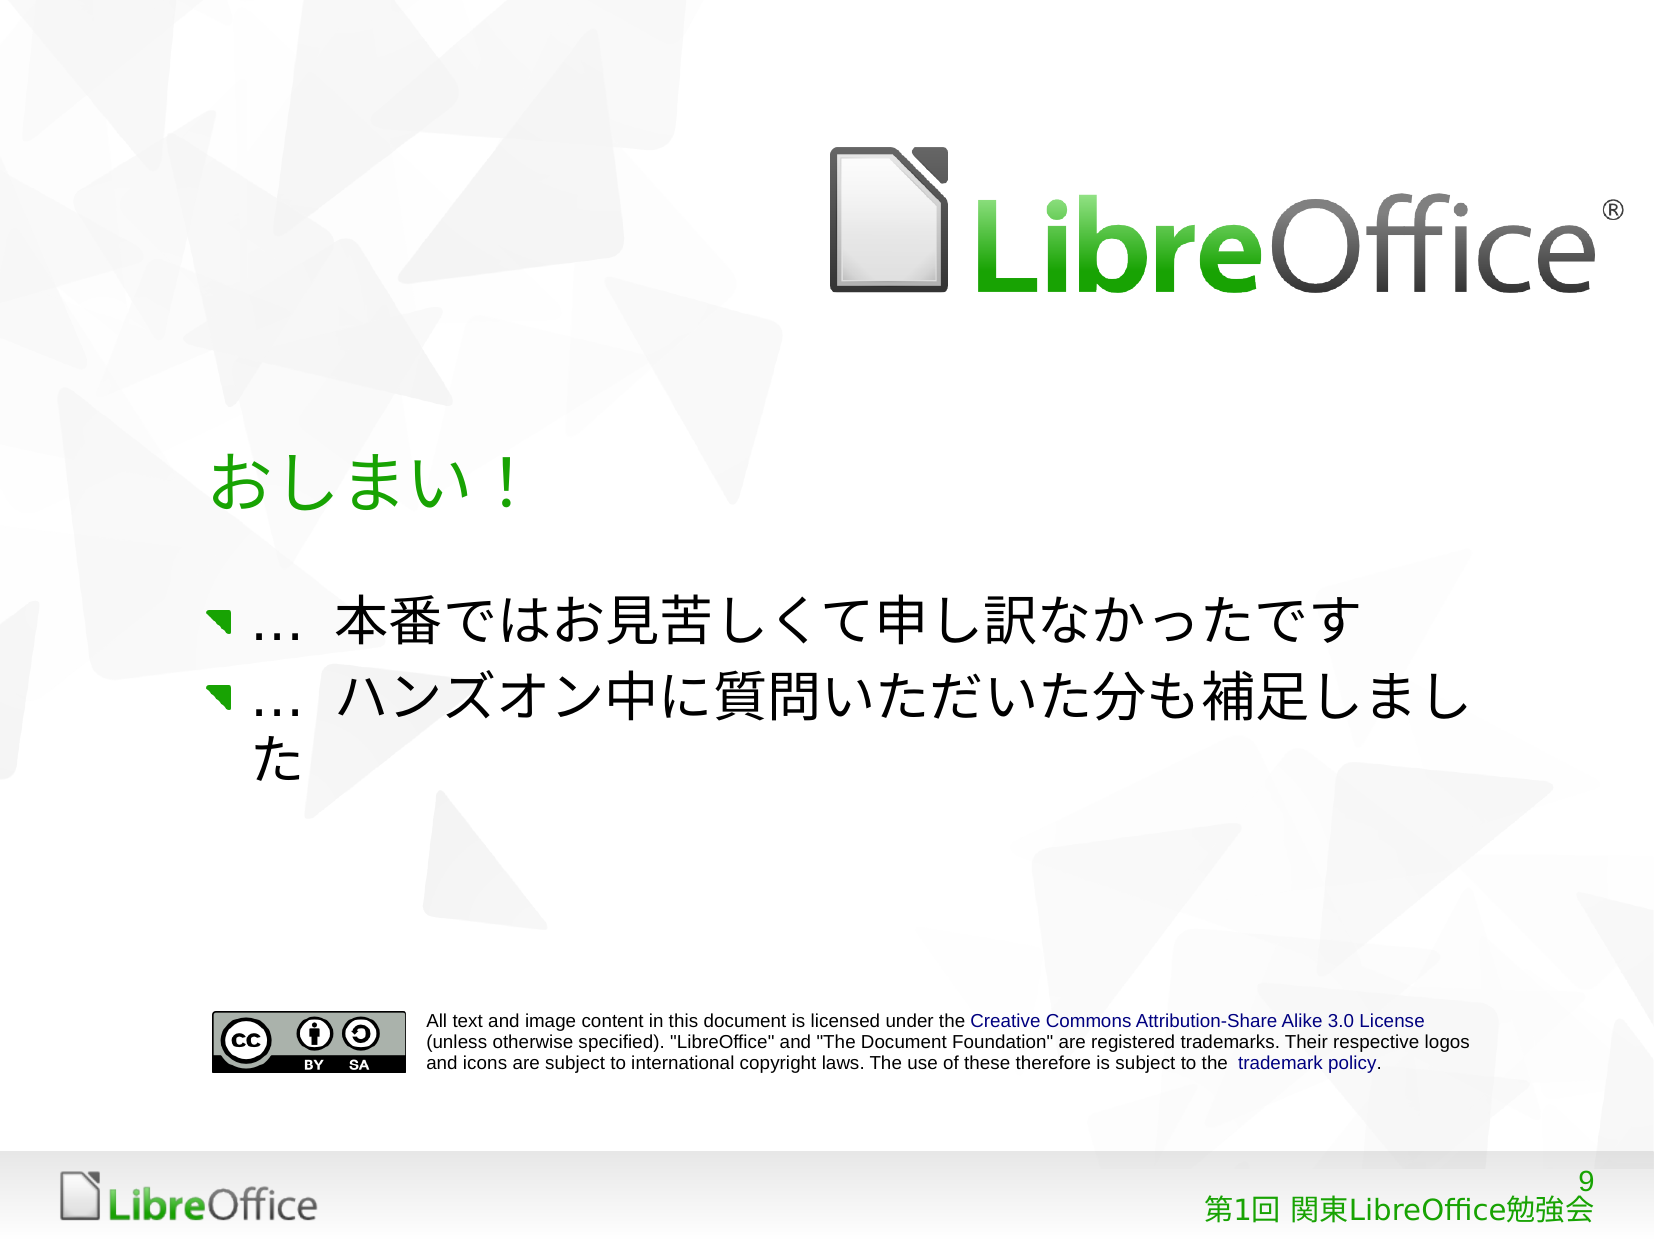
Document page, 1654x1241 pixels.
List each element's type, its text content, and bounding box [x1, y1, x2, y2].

picture [41, 1152, 337, 1240]
picture [915, 548, 1654, 1169]
picture [212, 1011, 406, 1073]
list … 本番ではお見苦しくて申し訳なかったです … ハンズオン中に質問いただいた分も補足しました [206, 590, 1477, 945]
title おしまい！ [206, 395, 1477, 573]
picture [0, 0, 1654, 930]
